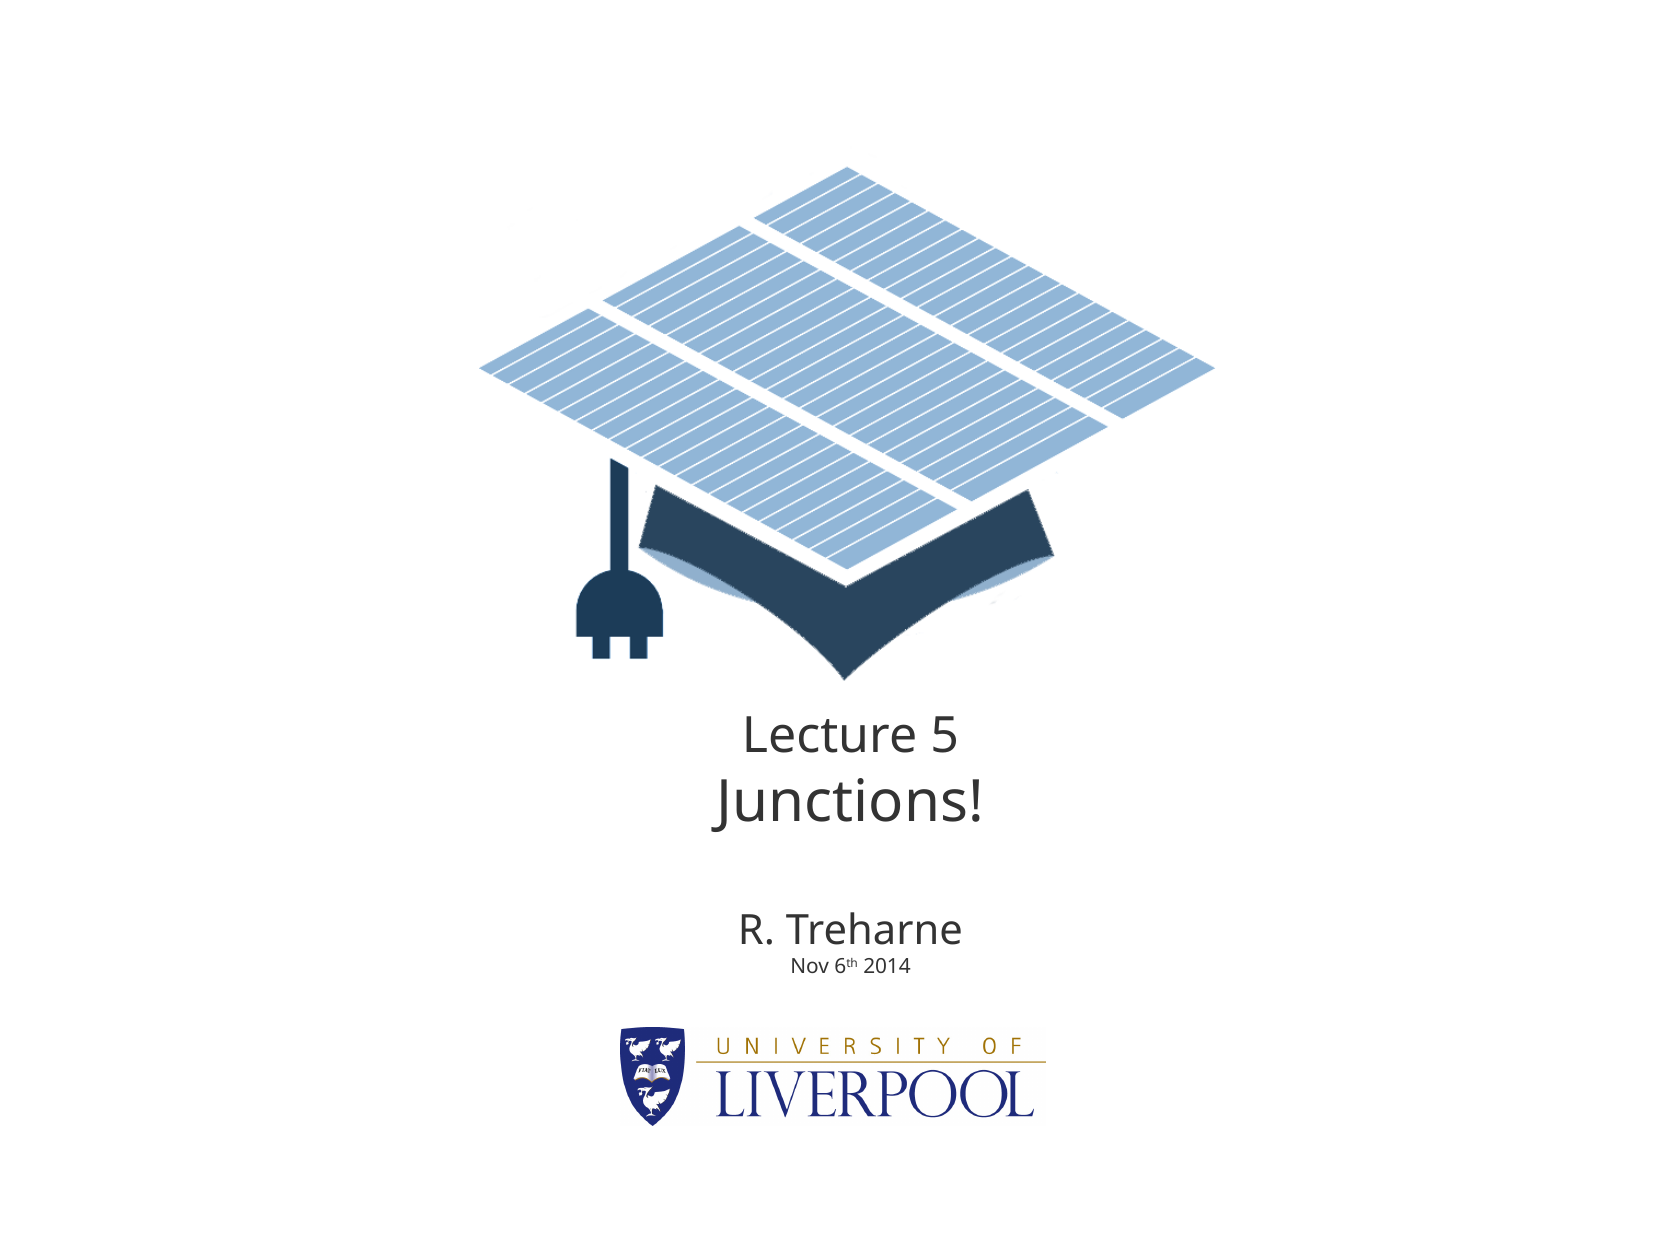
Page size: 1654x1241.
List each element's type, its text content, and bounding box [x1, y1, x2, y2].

picture [454, 41, 1229, 815]
text_box Lecture 5 Junctions! R. Treharne Nov 6th 2014 [614, 695, 1087, 1097]
picture [620, 1027, 1046, 1126]
